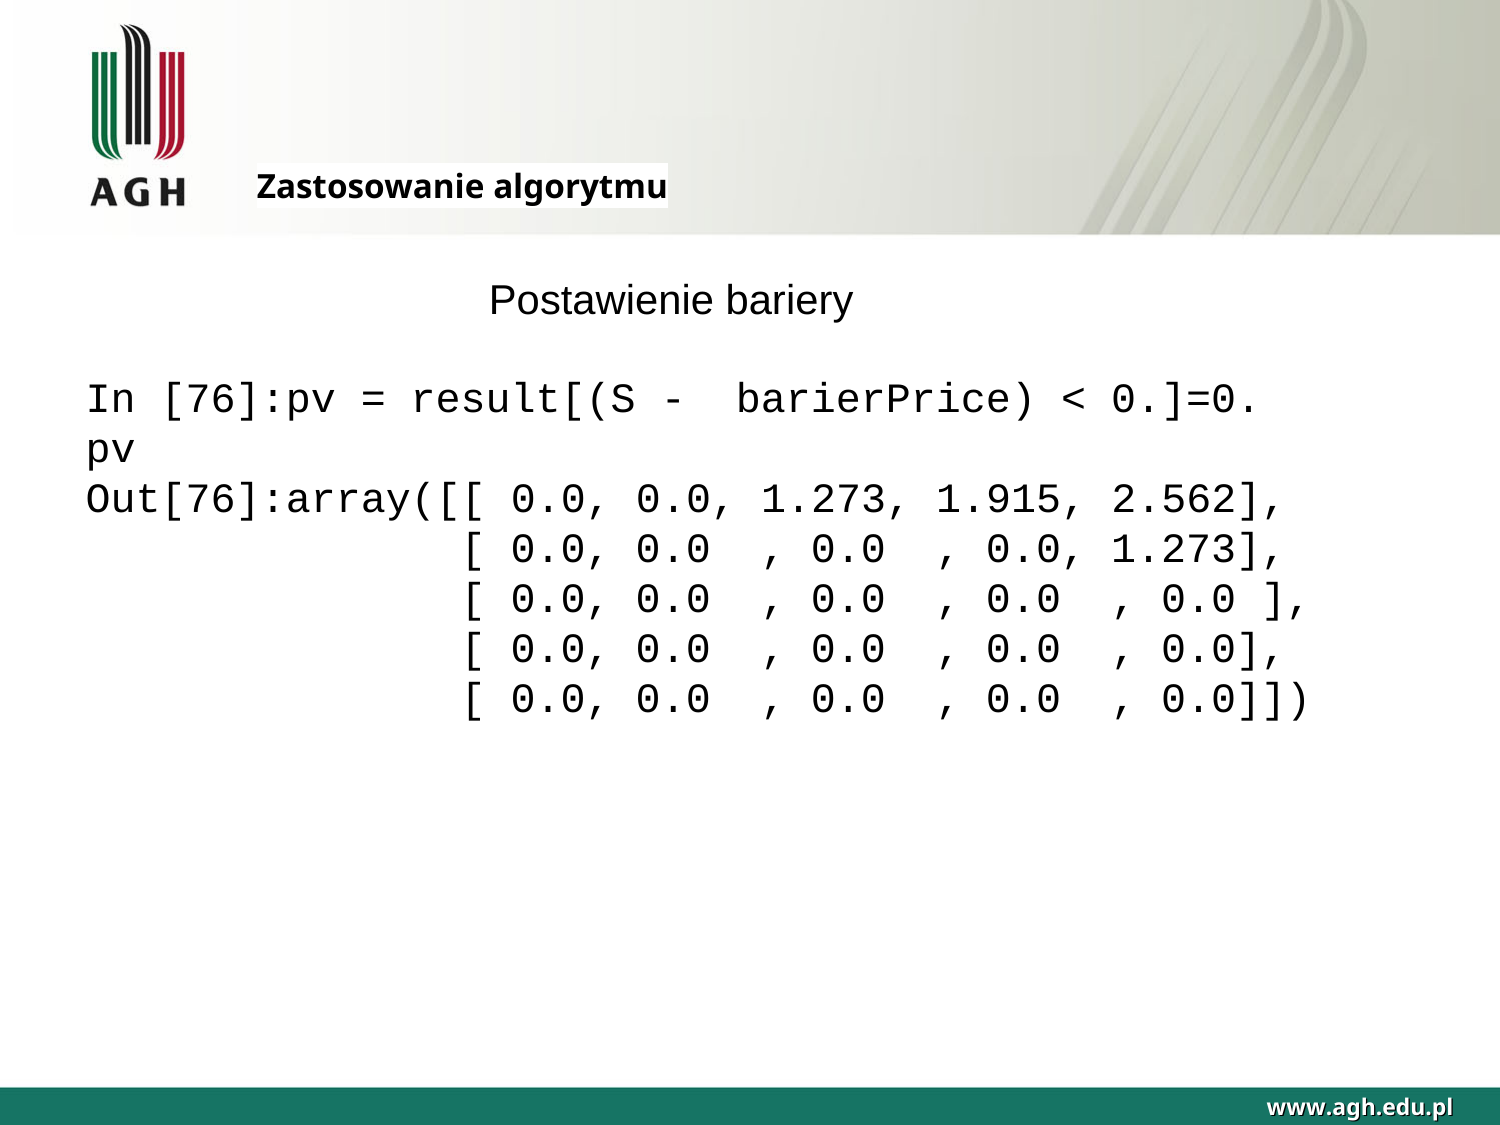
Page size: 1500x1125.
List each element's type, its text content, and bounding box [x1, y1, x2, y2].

text_box In [76]:pv = result[(S - barierPrice) < 0.]=0. pv Out[76]:array([[ 0.0, 0.0, 1.273, 1.915, 2.562], [ 0.0, 0.0 , 0.0 , 0.0, 1.273], [ 0.0, 0.0 , 0.0 , 0.0 , 0.0 ], [ 0.0, 0.0 , 0.0 , 0.0 , 0.0], [ 0.0, 0.0 , 0.0 , 0.0 , 0.0]]) [70, 342, 1453, 758]
text_box Postawienie bariery [437, 265, 1063, 331]
title Zastosowanie algorytmu [242, 137, 1436, 233]
text_box www.agh.edu.pl [1251, 1084, 1500, 1125]
picture [0, 0, 1500, 1125]
